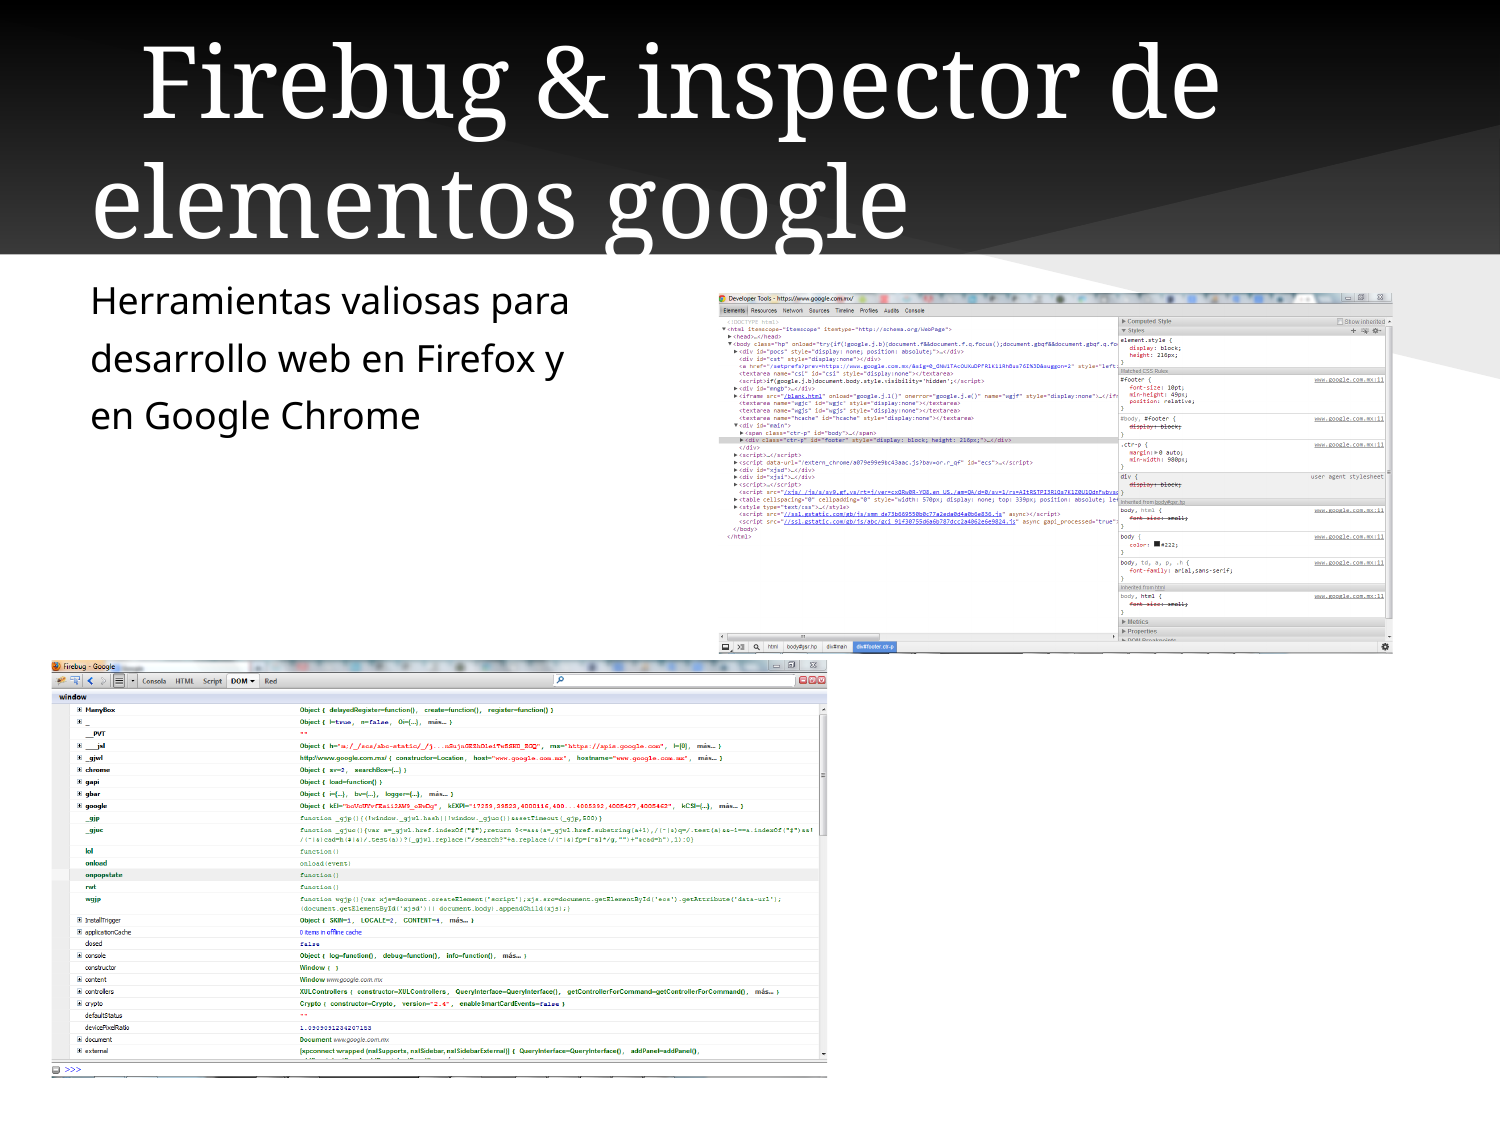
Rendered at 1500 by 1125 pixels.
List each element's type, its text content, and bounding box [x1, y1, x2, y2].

title Firebug & inspector de elementos google [75, 45, 1425, 233]
text_box [51, 660, 828, 1078]
list Herramientas valiosas para desarrollo web en Firefox y en Google Chrome [75, 262, 1425, 1078]
text_box [718, 293, 1393, 655]
